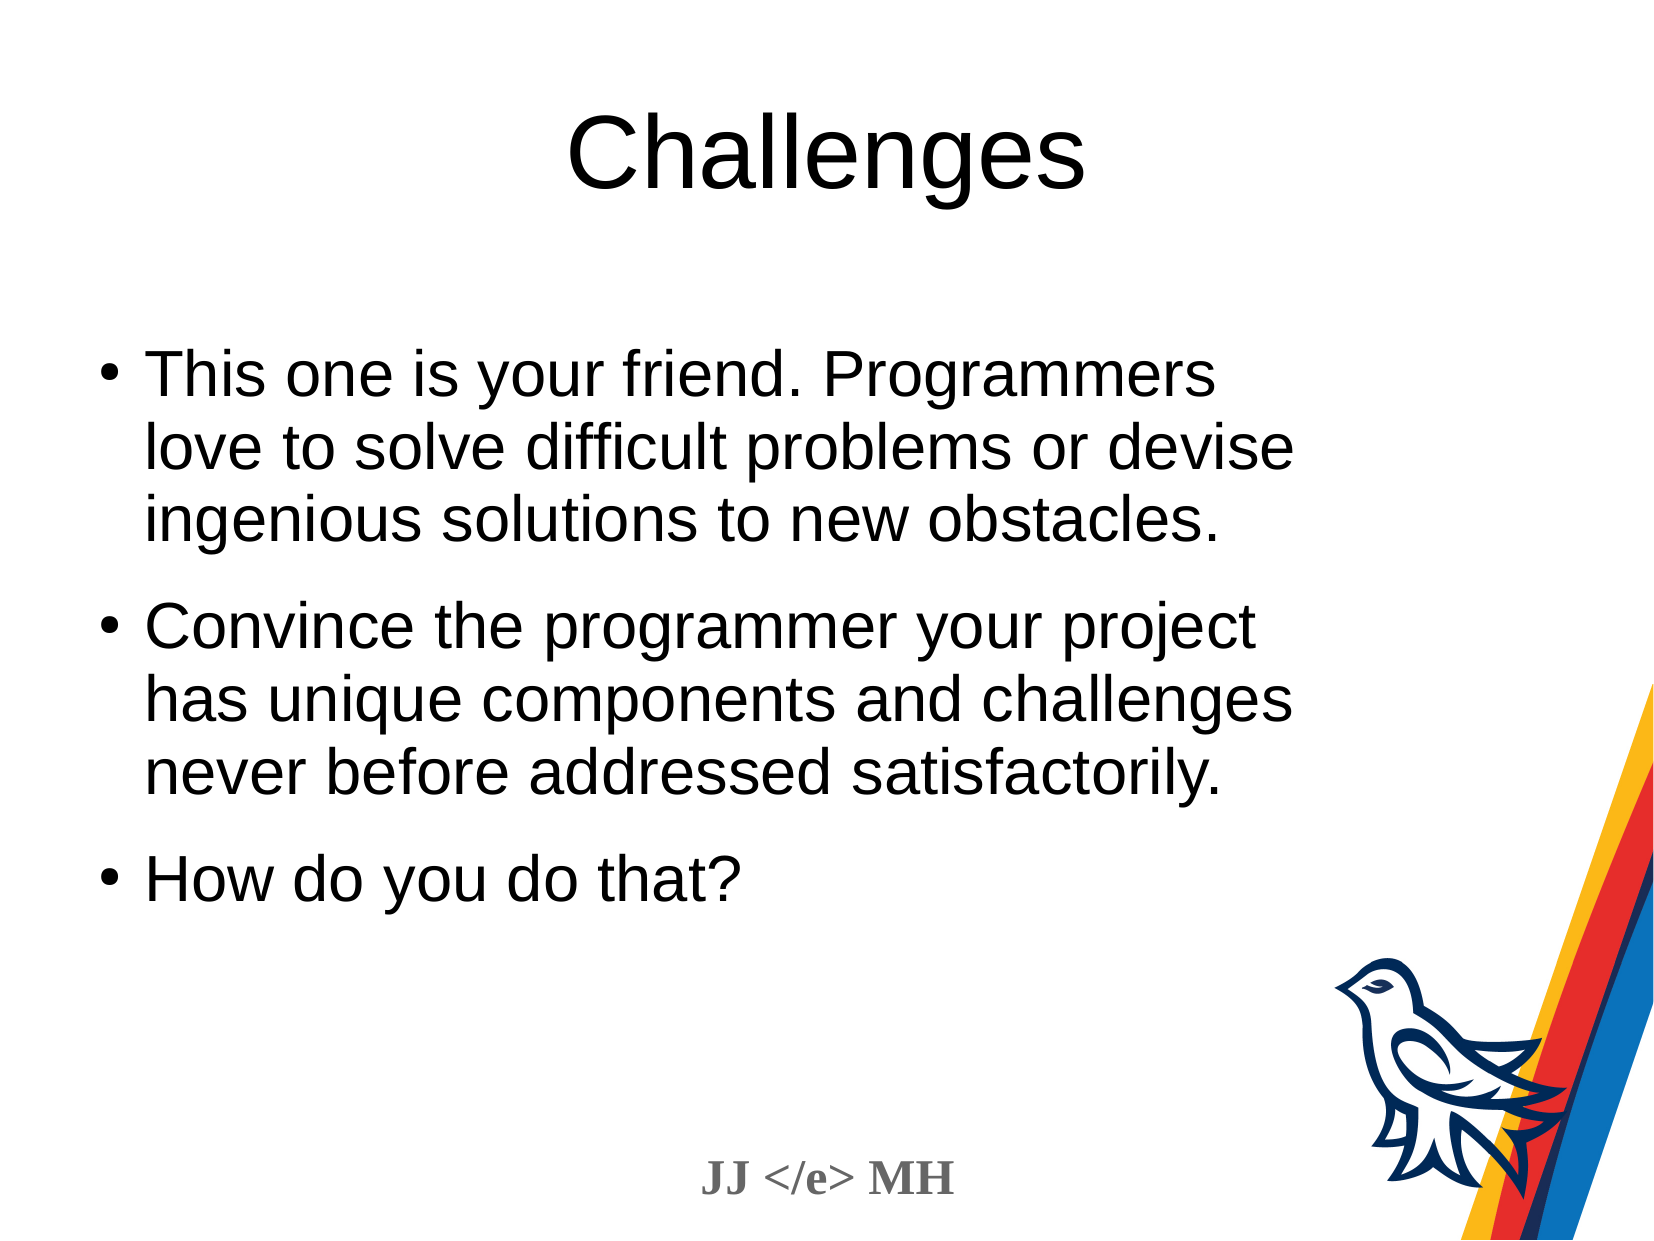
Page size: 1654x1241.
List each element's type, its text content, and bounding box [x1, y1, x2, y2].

title Challenges [82, 49, 1571, 257]
picture [1324, 684, 1654, 1240]
list This one is your friend. Programmers love to solve difficult problems or devise ingenious solutions to new obstacles. Convince the programmer your project has unique components and challenges never before addressed satisfactorily. How do you do that? [82, 337, 1300, 1057]
